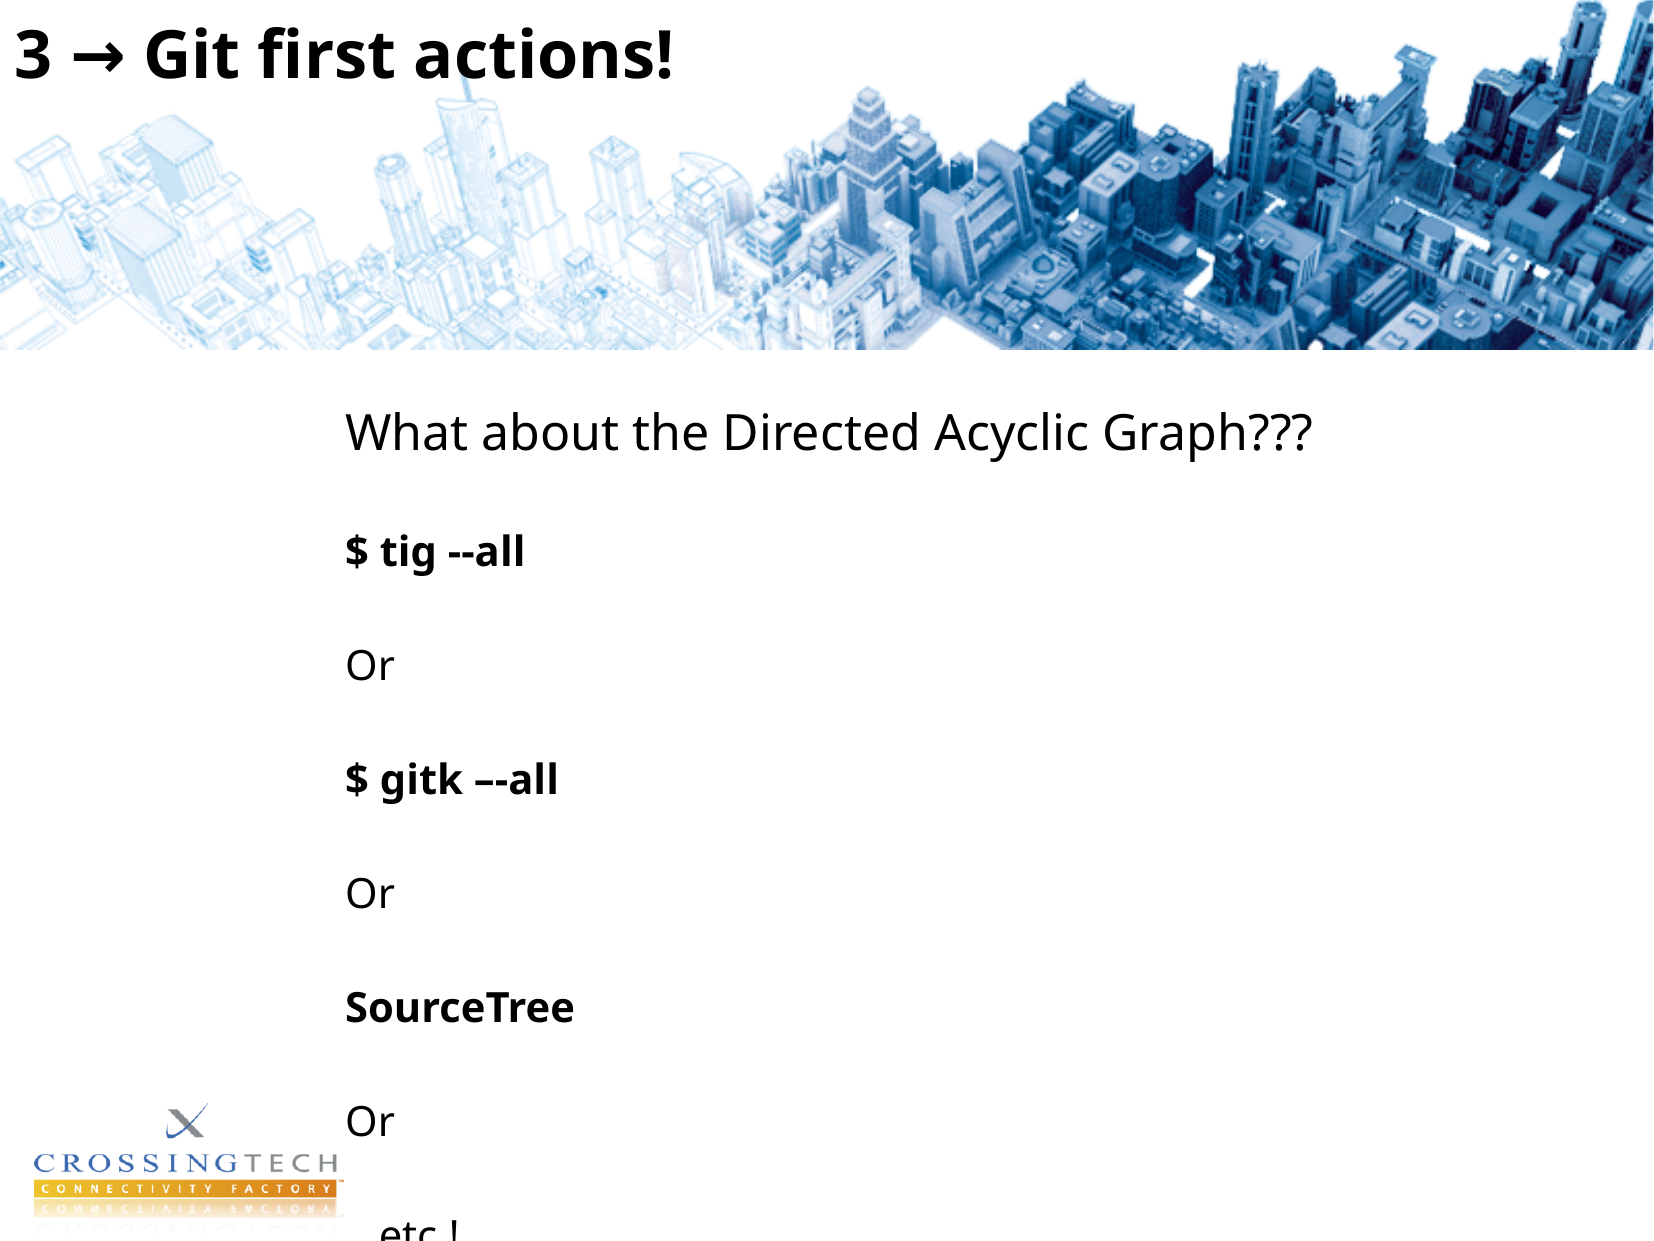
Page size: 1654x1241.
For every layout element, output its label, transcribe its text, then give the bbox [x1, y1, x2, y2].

picture [0, 0, 1654, 350]
picture [34, 1103, 344, 1237]
text_box What about the Directed Acyclic Graph??? $ tig --all Or $ gitk –-all Or SourceTree Or ...etc.! [330, 389, 1565, 1142]
text_box 3 → Git first actions! [0, 0, 913, 93]
